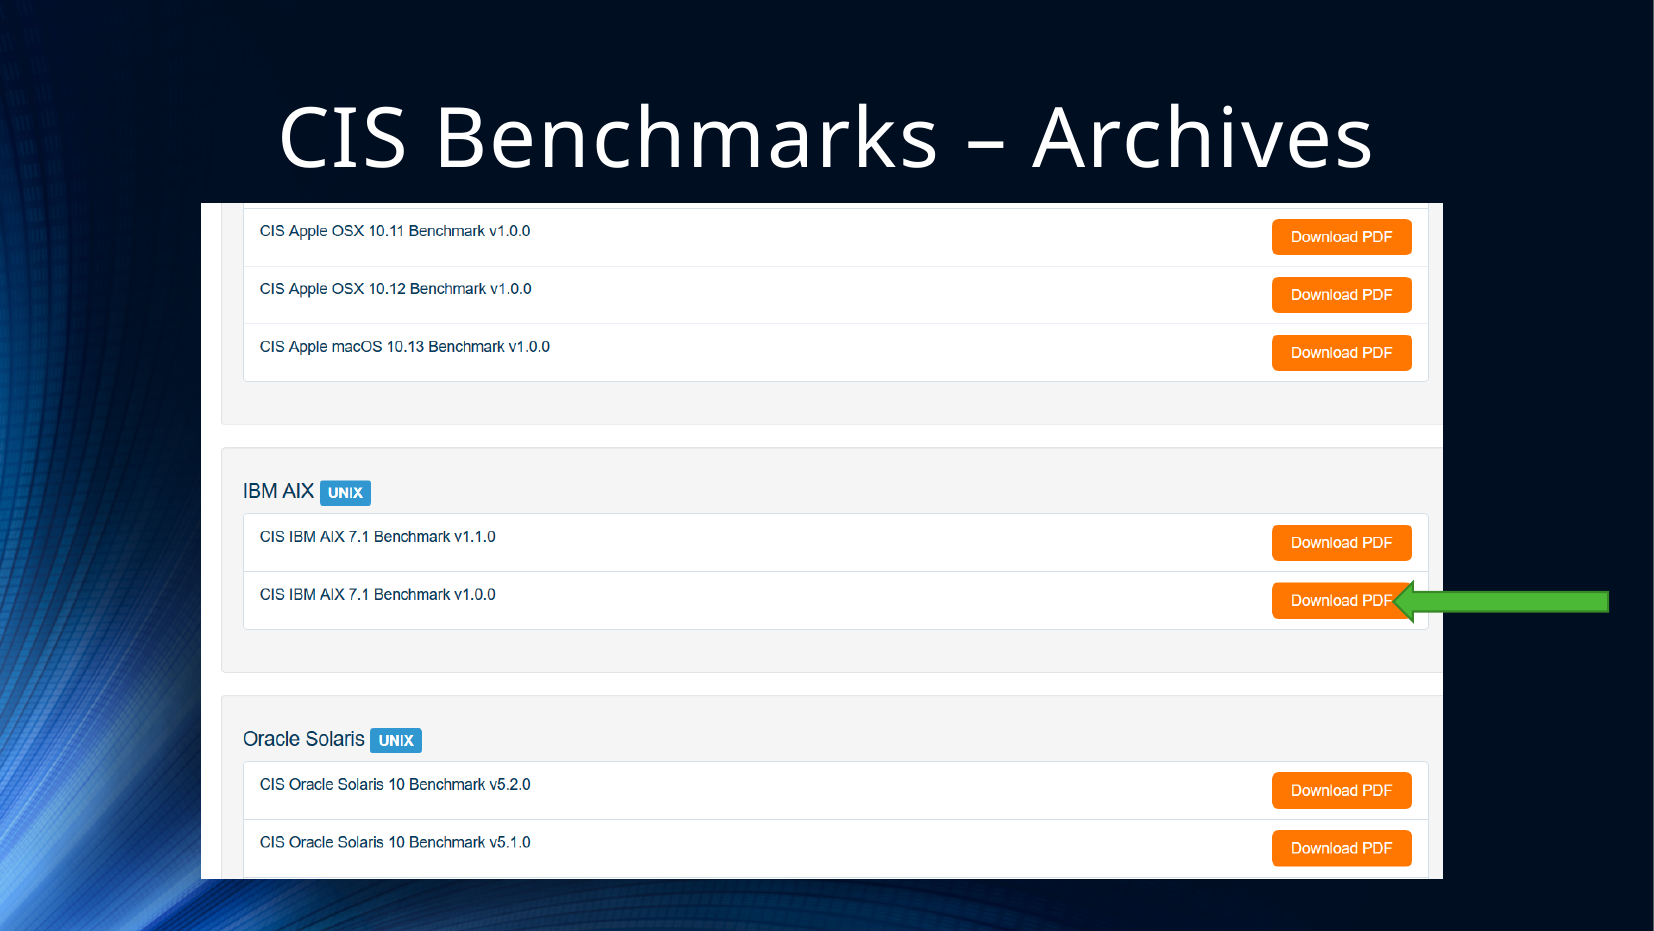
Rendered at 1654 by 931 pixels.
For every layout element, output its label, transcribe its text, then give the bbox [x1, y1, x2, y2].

text_box [1393, 582, 1609, 622]
picture [0, 0, 1654, 931]
title CIS Benchmarks – Archives [206, 15, 1448, 202]
